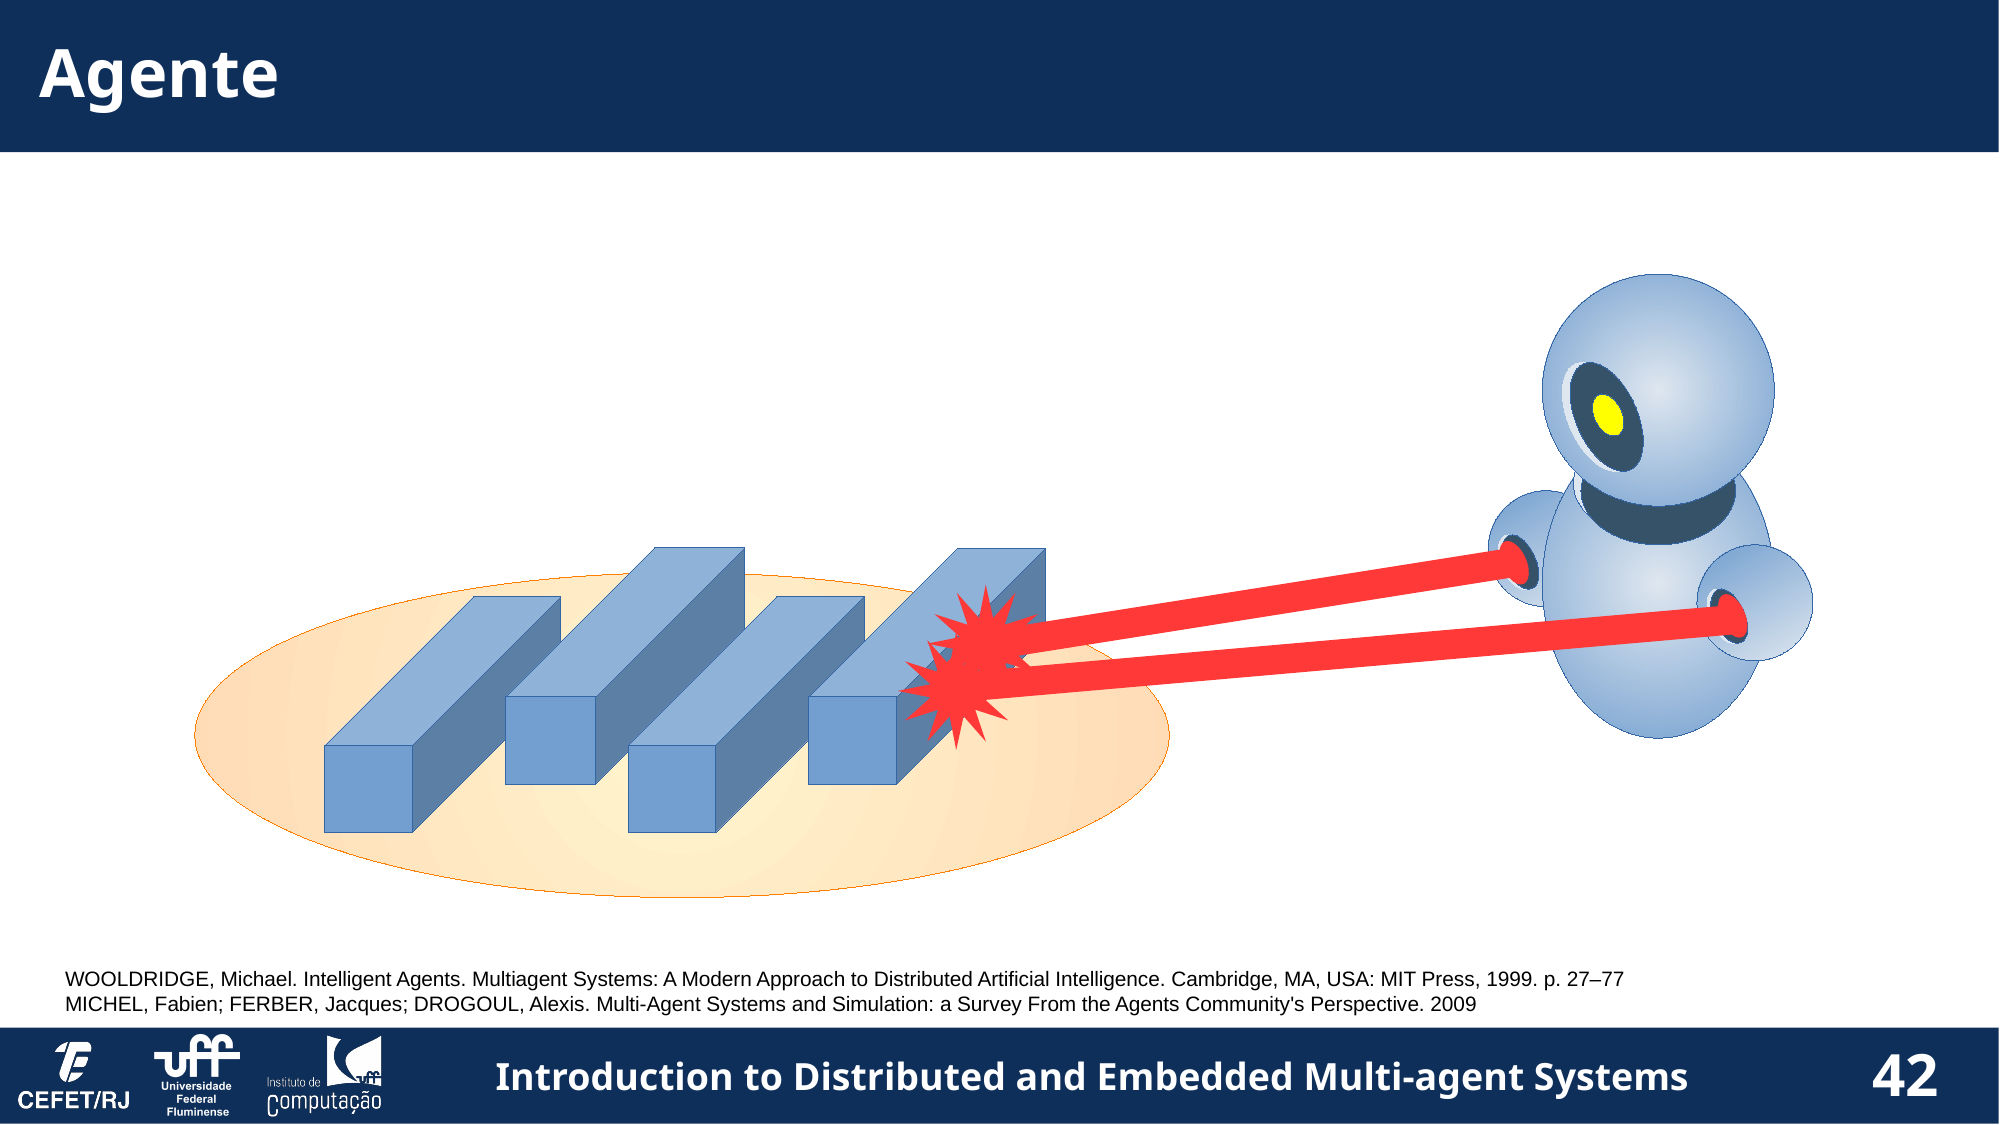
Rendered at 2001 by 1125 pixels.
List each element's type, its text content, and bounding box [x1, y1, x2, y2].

picture [153, 1033, 241, 1121]
text_box [194, 274, 1813, 898]
picture [18, 1021, 129, 1125]
picture [265, 1033, 383, 1117]
text_box Agente [25, 23, 1999, 119]
text_box WOOLDRIDGE, Michael. Intelligent Agents. Multiagent Systems: A Modern Approach to Distributed Artificial Intelligence. Cambridge, MA, USA: MIT Press, 1999. p. 27–77 MICHEL, Fabien; FERBER, Jacques; DROGOUL, Alexis. Multi-Agent Systems and Simulation: a Survey From the Agents Community's Perspective. 2009 [50, 958, 1969, 1024]
